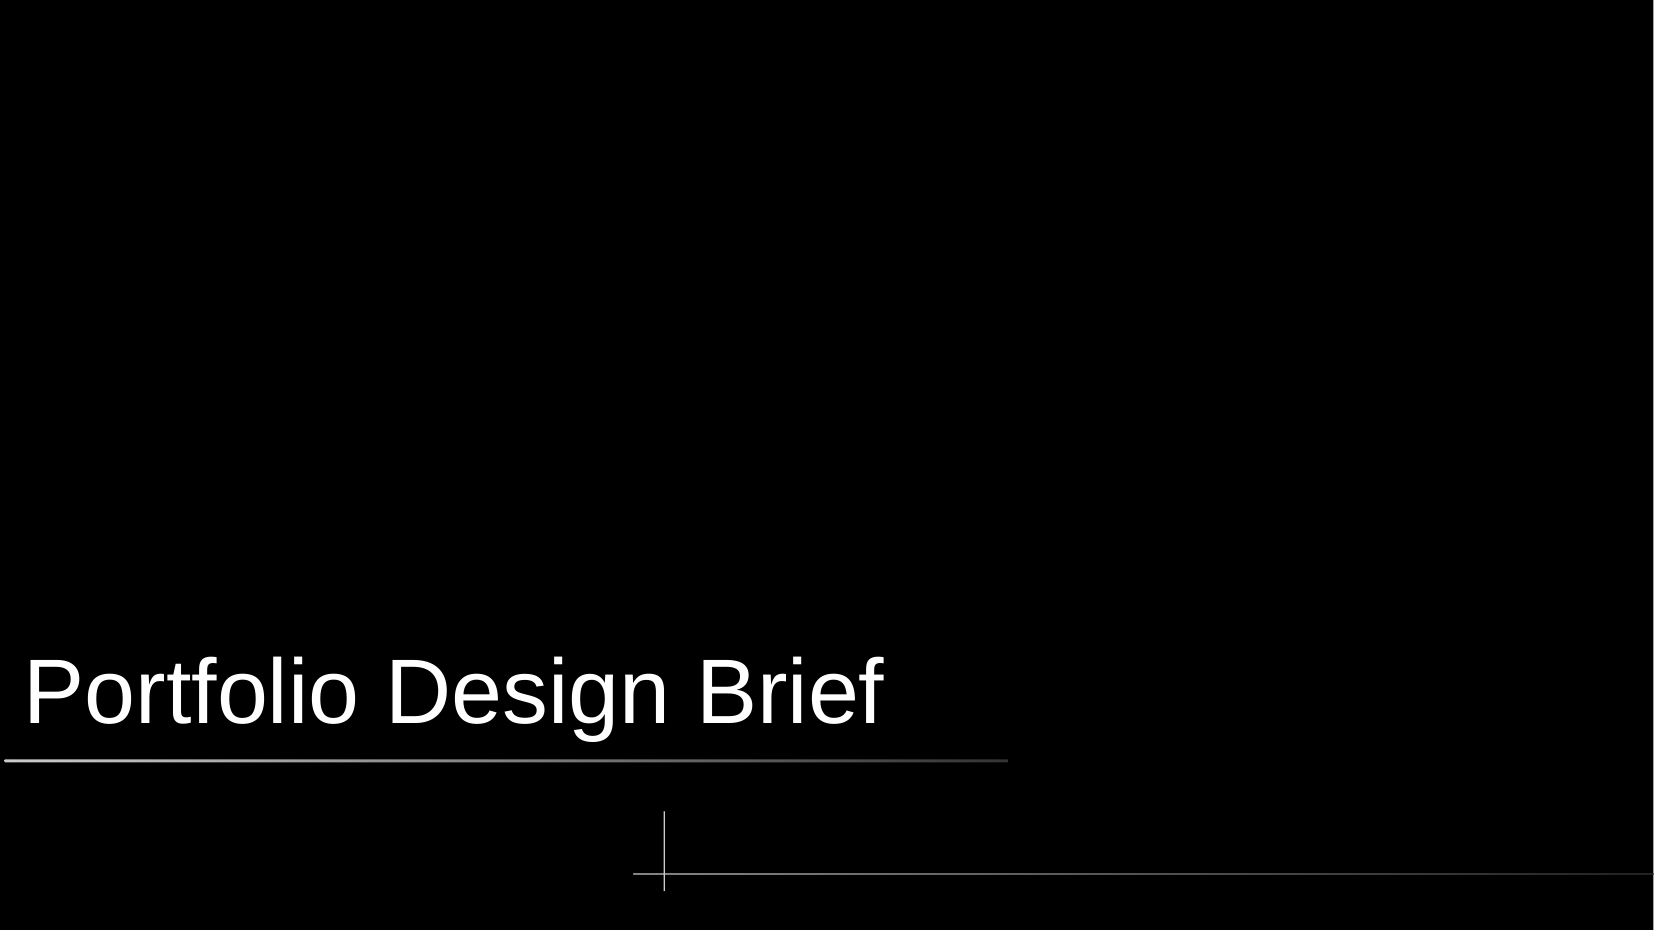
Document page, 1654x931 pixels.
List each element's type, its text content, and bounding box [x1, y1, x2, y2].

title Portfolio Design Brief [23, 637, 1501, 746]
